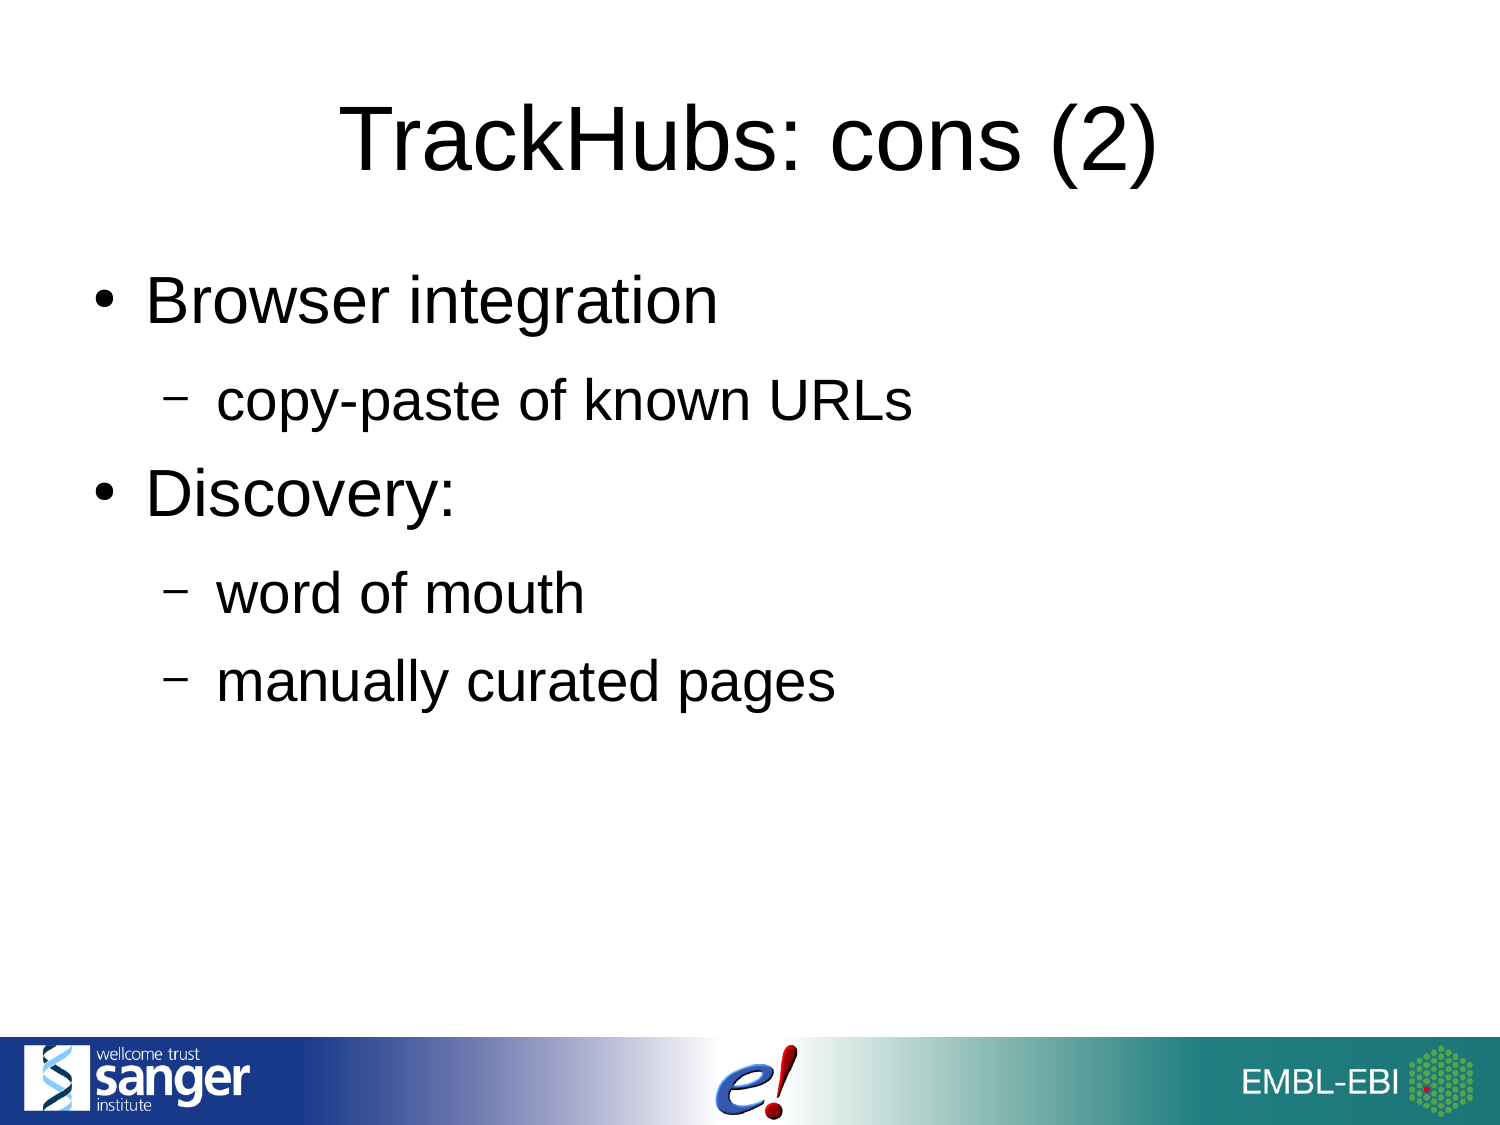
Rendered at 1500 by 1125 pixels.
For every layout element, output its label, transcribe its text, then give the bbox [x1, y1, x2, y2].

title TrackHubs: cons (2) [75, 44, 1425, 233]
picture [0, 1037, 1500, 1125]
list Browser integration copy-paste of known URLs Discovery: word of mouth manually curated pages [75, 263, 1395, 916]
